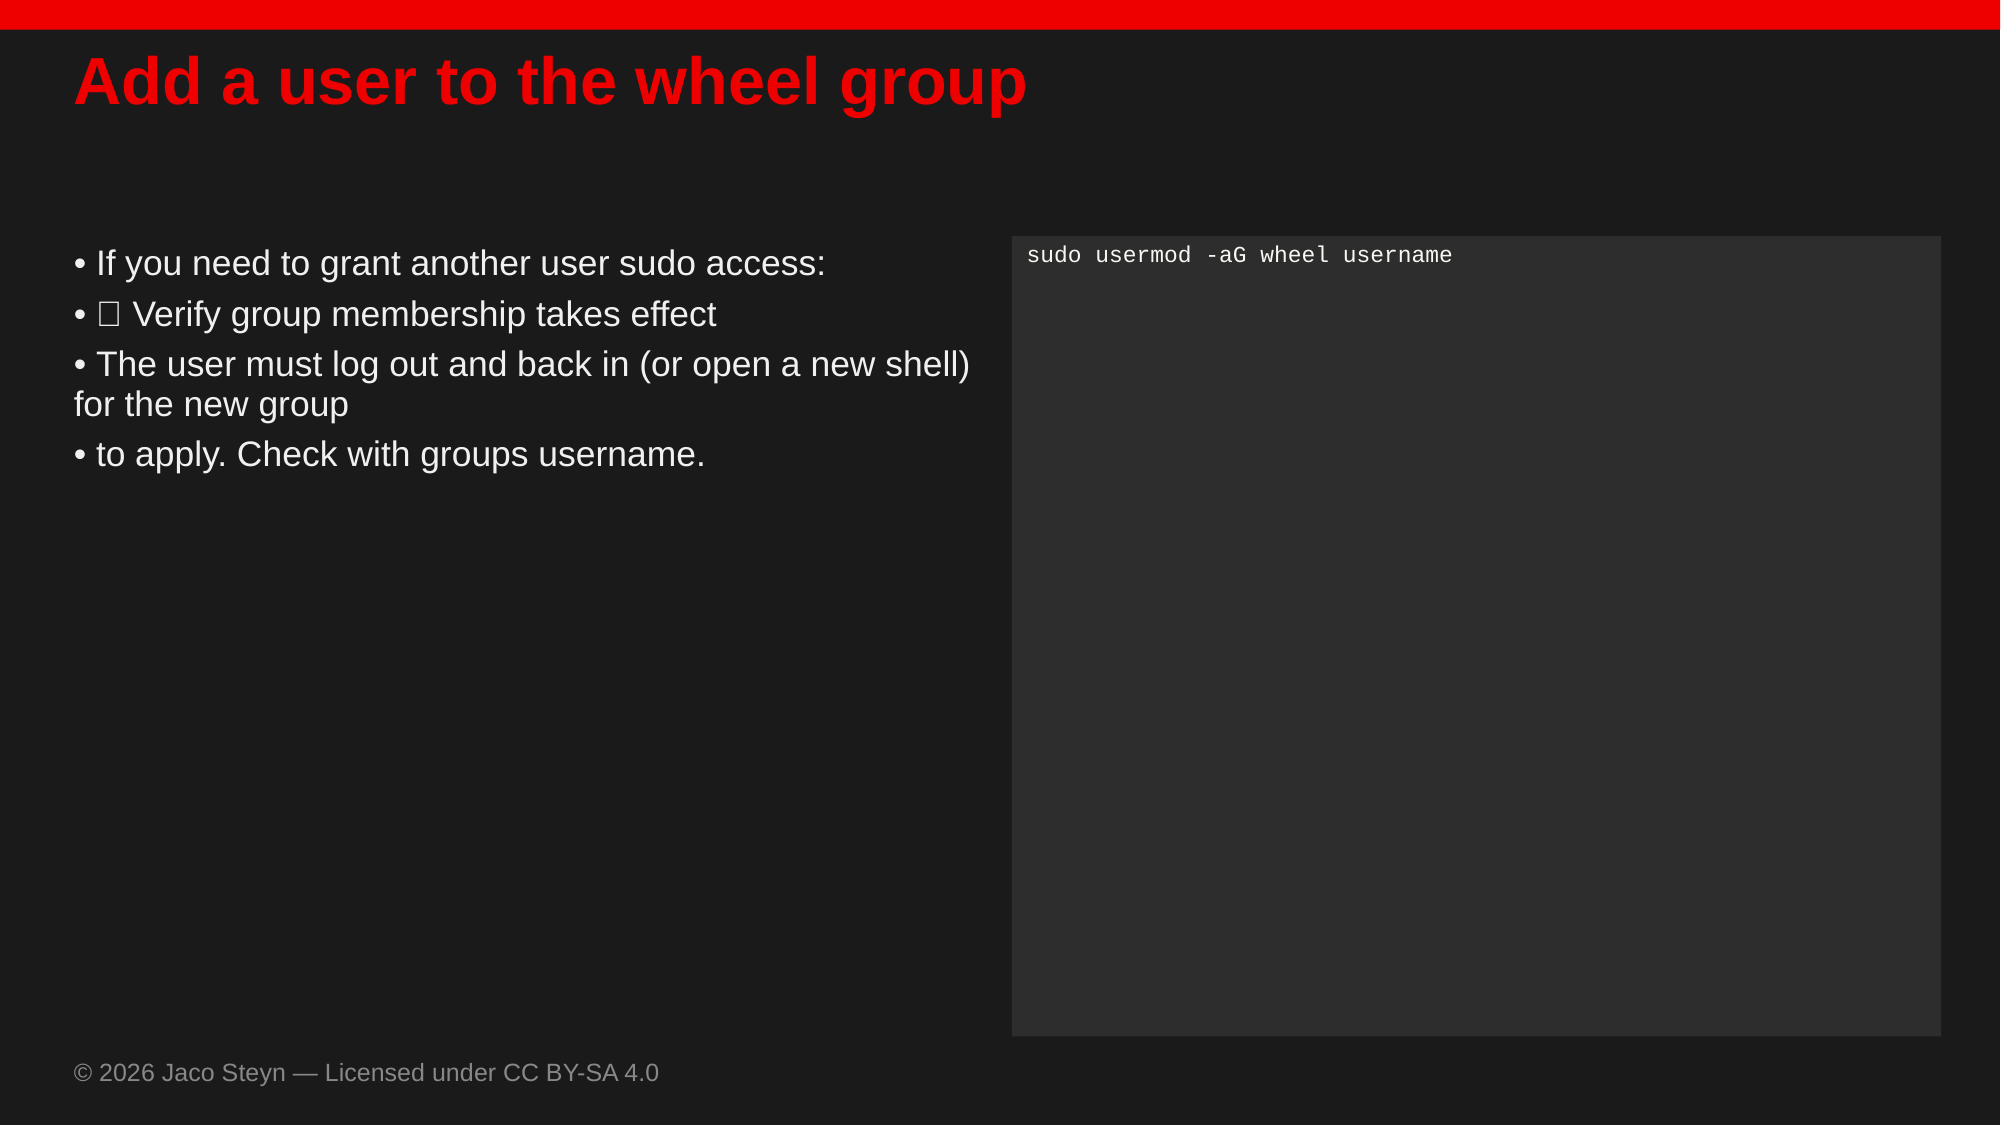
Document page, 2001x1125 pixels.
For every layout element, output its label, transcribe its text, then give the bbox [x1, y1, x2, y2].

text_box © 2026 Jaco Steyn — Licensed under CC BY-SA 4.0 [59, 1051, 1942, 1093]
text_box sudo usermod -aG wheel username [1011, 236, 1942, 1037]
text_box Add a user to the wheel group [59, 36, 1942, 208]
text_box [0, 0, 2001, 30]
text_box • If you need to grant another user sudo access: • 💡 Verify group membership takes effect • The user must log out and back in (or open a new shell) for the new group • to apply. Check with groups username. [59, 236, 989, 1037]
